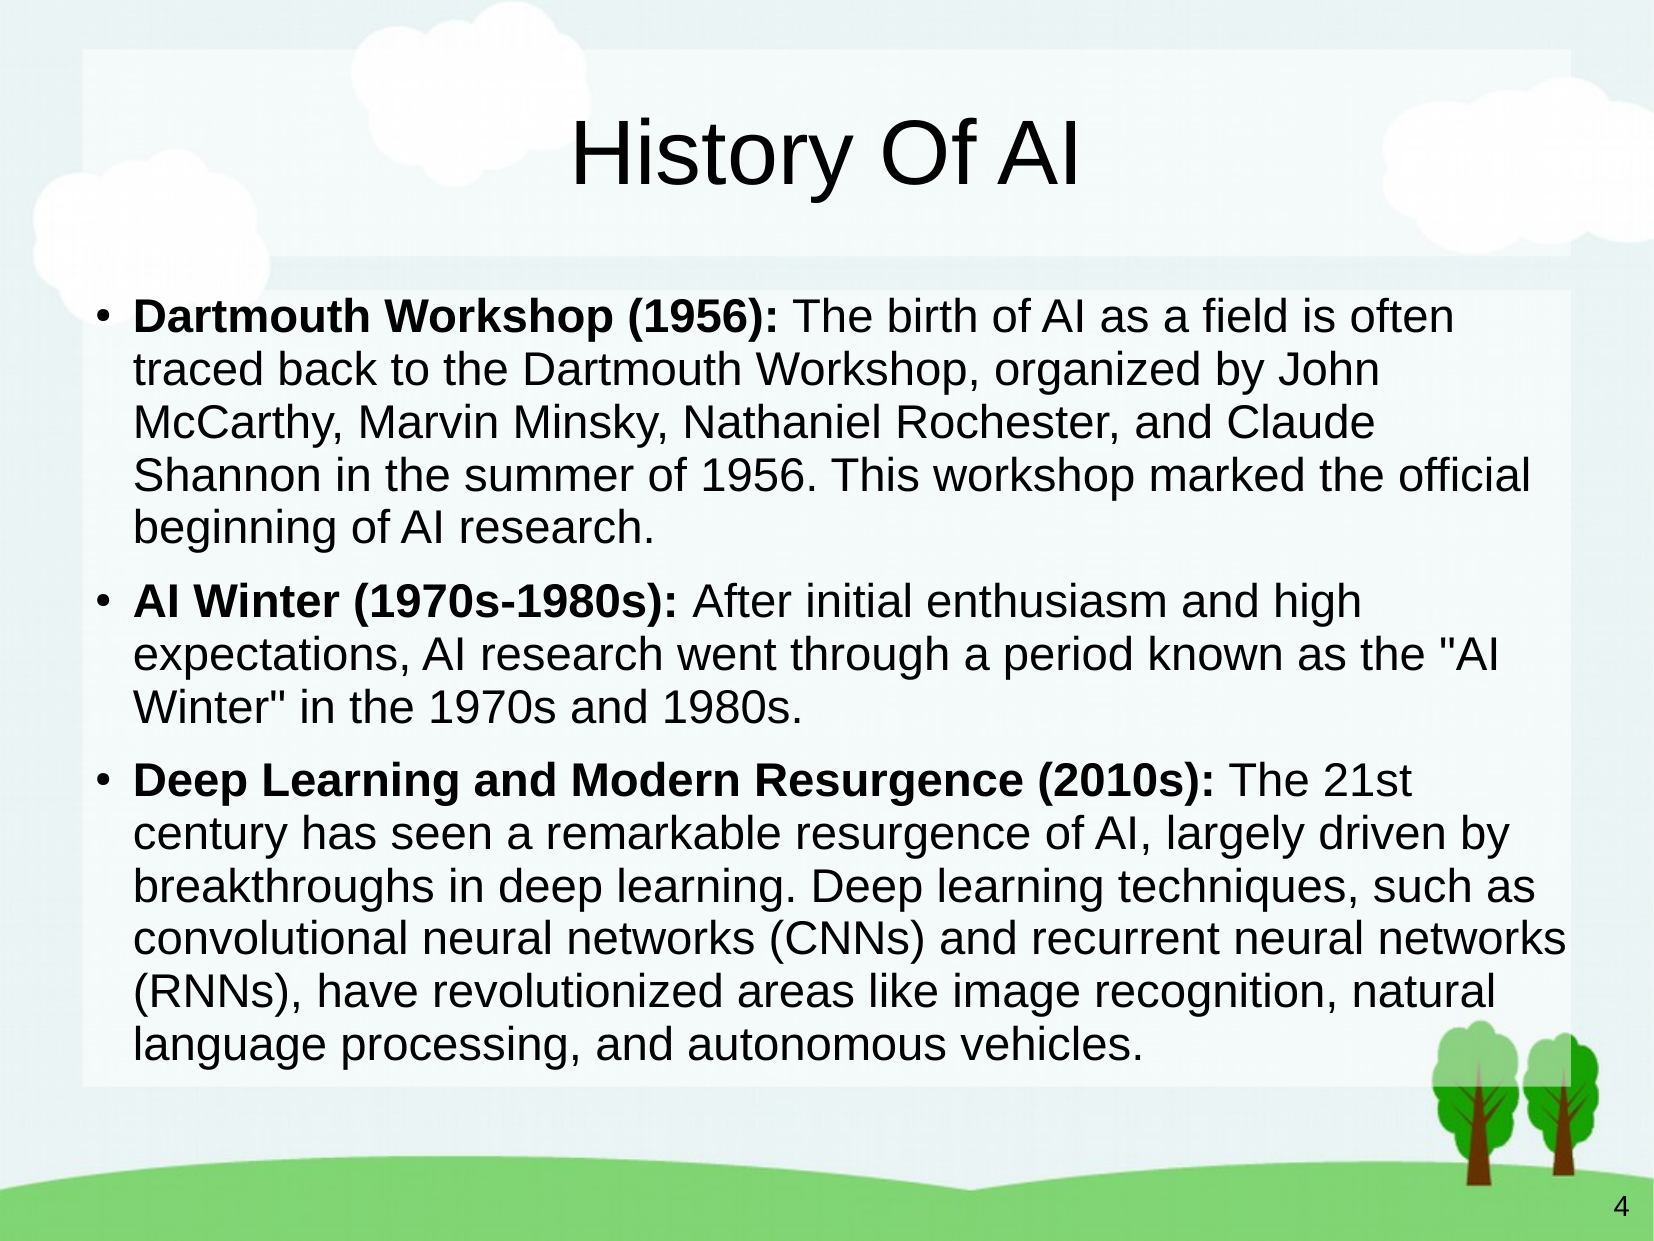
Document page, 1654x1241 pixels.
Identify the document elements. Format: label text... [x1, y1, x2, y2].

list Dartmouth Workshop (1956): The birth of AI as a field is often traced back to the Dartmouth Workshop, organized by John McCarthy, Marvin Minsky, Nathaniel Rochester, and Claude Shannon in the summer of 1956. This workshop marked the official beginning of AI research. AI Winter (1970s-1980s): After initial enthusiasm and high expectations, AI research went through a period known as the "AI Winter" in the 1970s and 1980s. Deep Learning and Modern Resurgence (2010s): The 21st century has seen a remarkable resurgence of AI, largely driven by breakthroughs in deep learning. Deep learning techniques, such as convolutional neural networks (CNNs) and recurrent neural networks (RNNs), have revolutionized areas like image recognition, natural language processing, and autonomous vehicles. [82, 290, 1571, 1087]
title History Of AI [82, 49, 1571, 257]
picture [0, 0, 1654, 1241]
